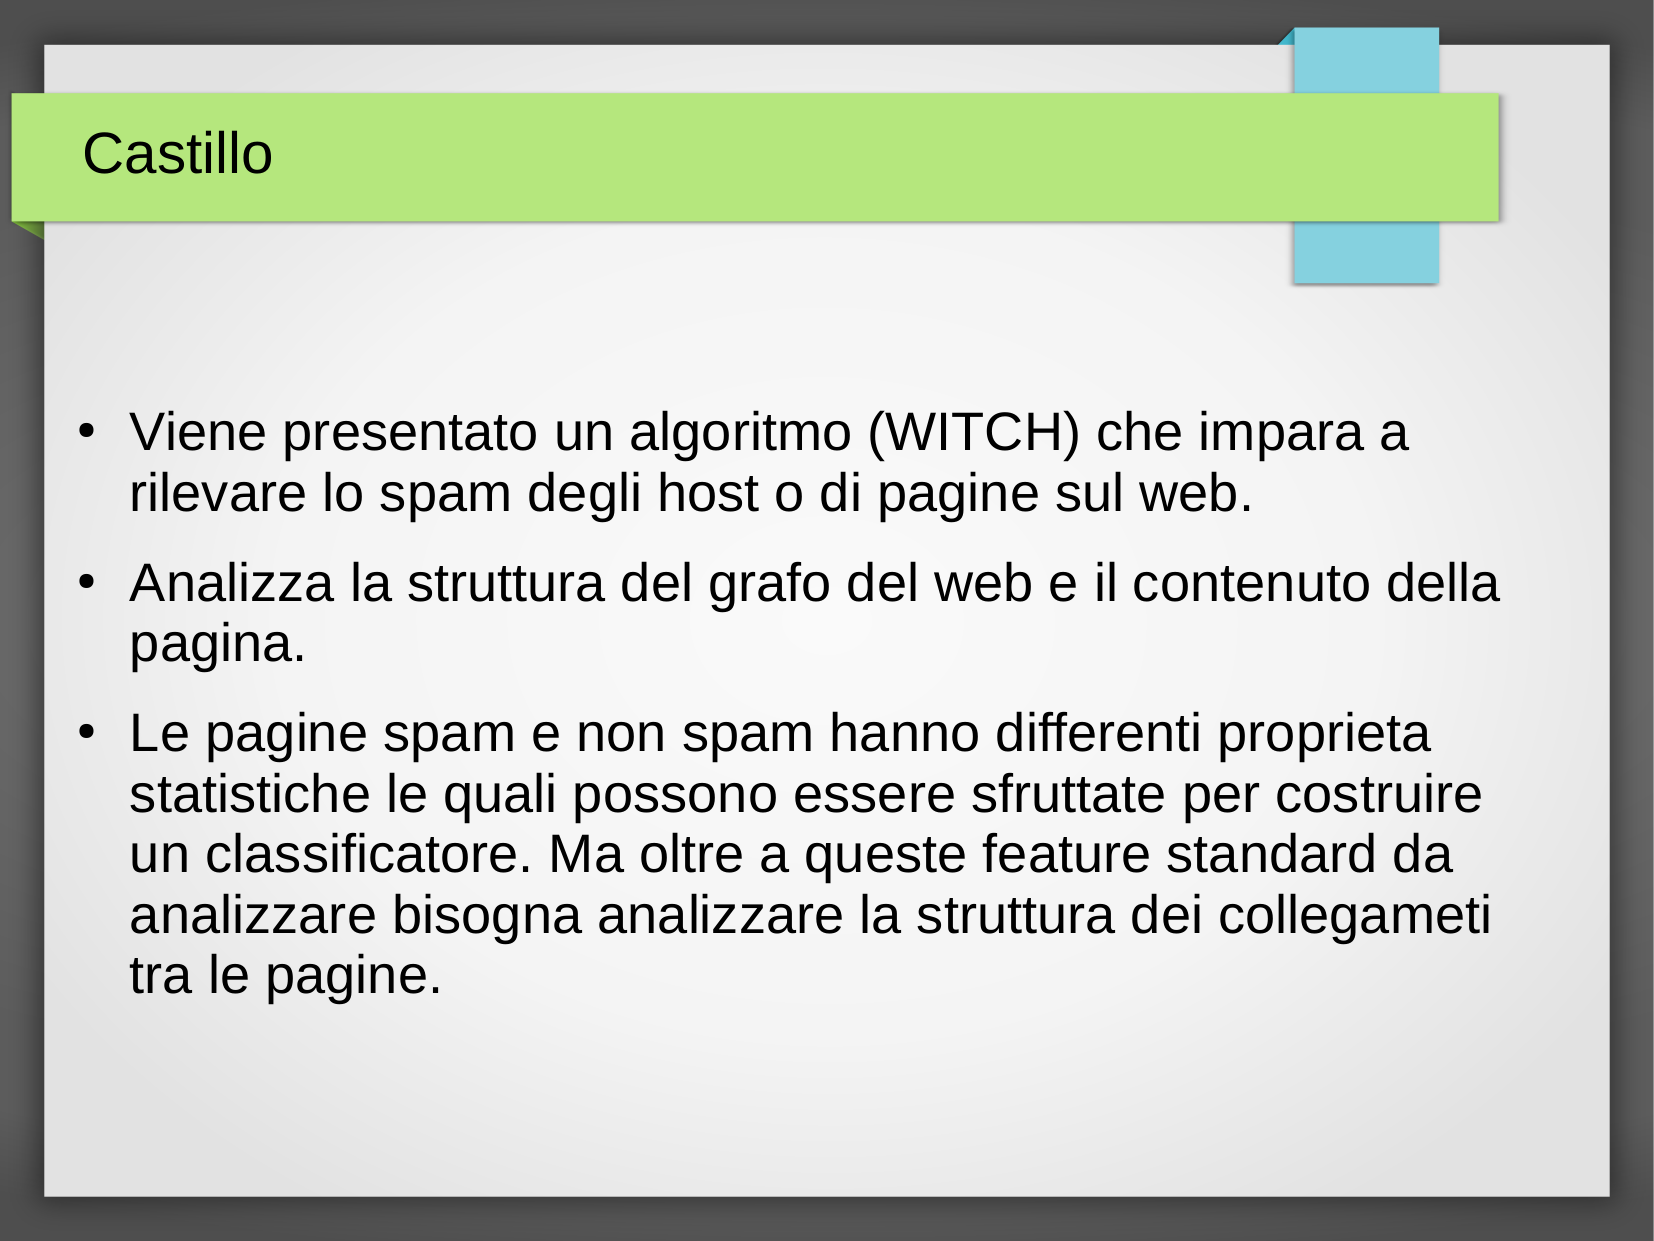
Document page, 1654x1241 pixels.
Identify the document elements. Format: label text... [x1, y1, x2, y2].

picture [0, 0, 1654, 1241]
list Viene presentato un algoritmo (WITCH) che impara a rilevare lo spam degli host o di pagine sul web. Analizza la struttura del grafo del web e il contenuto della pagina. Le pagine spam e non spam hanno differenti proprieta statistiche le quali possono essere sfruttate per costruire un classificatore. Ma oltre a queste feature standard da analizzare bisogna analizzare la struttura dei collegameti tra le pagine. [59, 401, 1536, 1052]
title Castillo [82, 94, 1477, 213]
